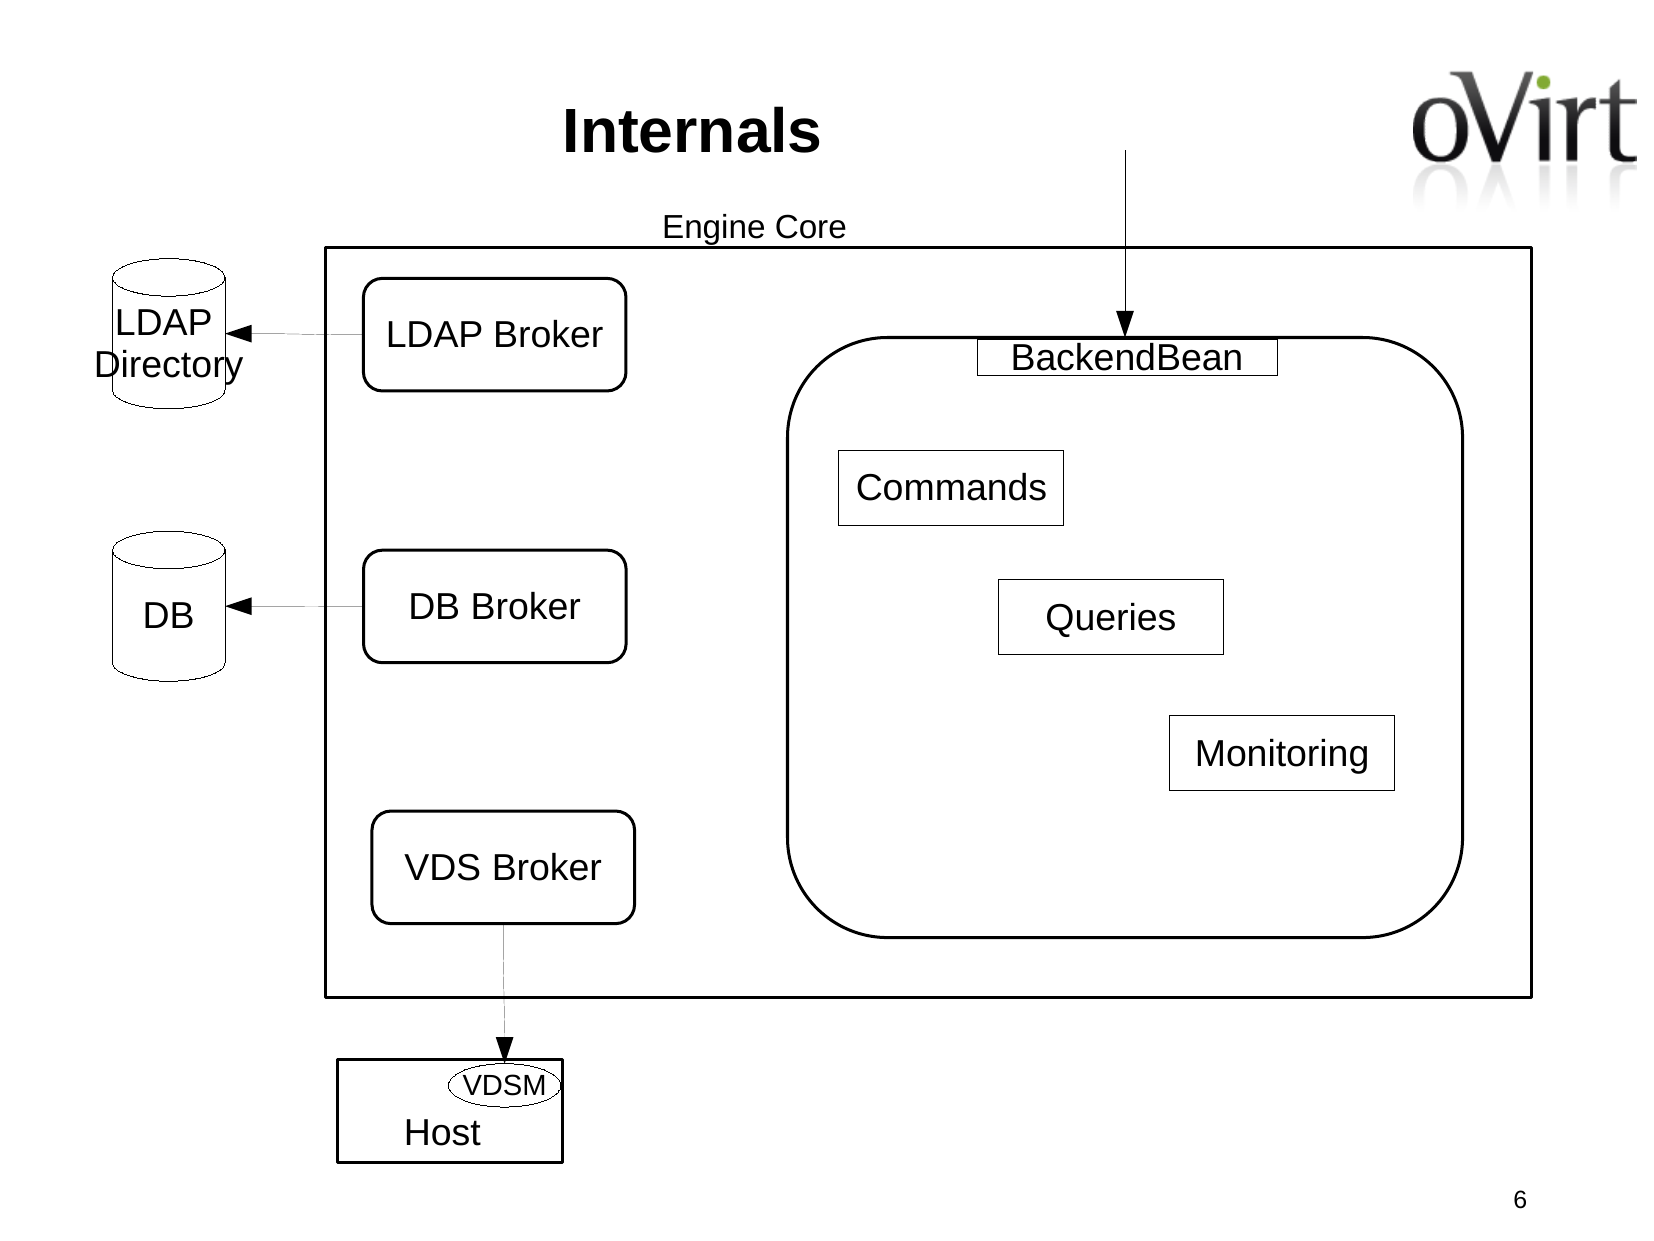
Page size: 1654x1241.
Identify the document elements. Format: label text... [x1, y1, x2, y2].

text_box Engine Core [647, 201, 948, 254]
text_box Queries [998, 579, 1224, 655]
text_box Host [337, 1059, 563, 1163]
title Internals [82, 37, 1303, 226]
text_box VDS Broker [371, 811, 635, 924]
text_box Monitoring [1169, 715, 1395, 791]
text_box DB [112, 550, 226, 682]
text_box BackendBean [977, 339, 1278, 376]
text_box Commands [838, 450, 1064, 526]
text_box DB Broker [363, 550, 627, 663]
text_box LDAP Directory [112, 278, 226, 409]
text_box LDAP Broker [363, 278, 626, 391]
text_box VDSM [448, 1063, 561, 1108]
text_box [325, 247, 1532, 998]
picture [1413, 63, 1637, 212]
text_box [790, 340, 1461, 936]
